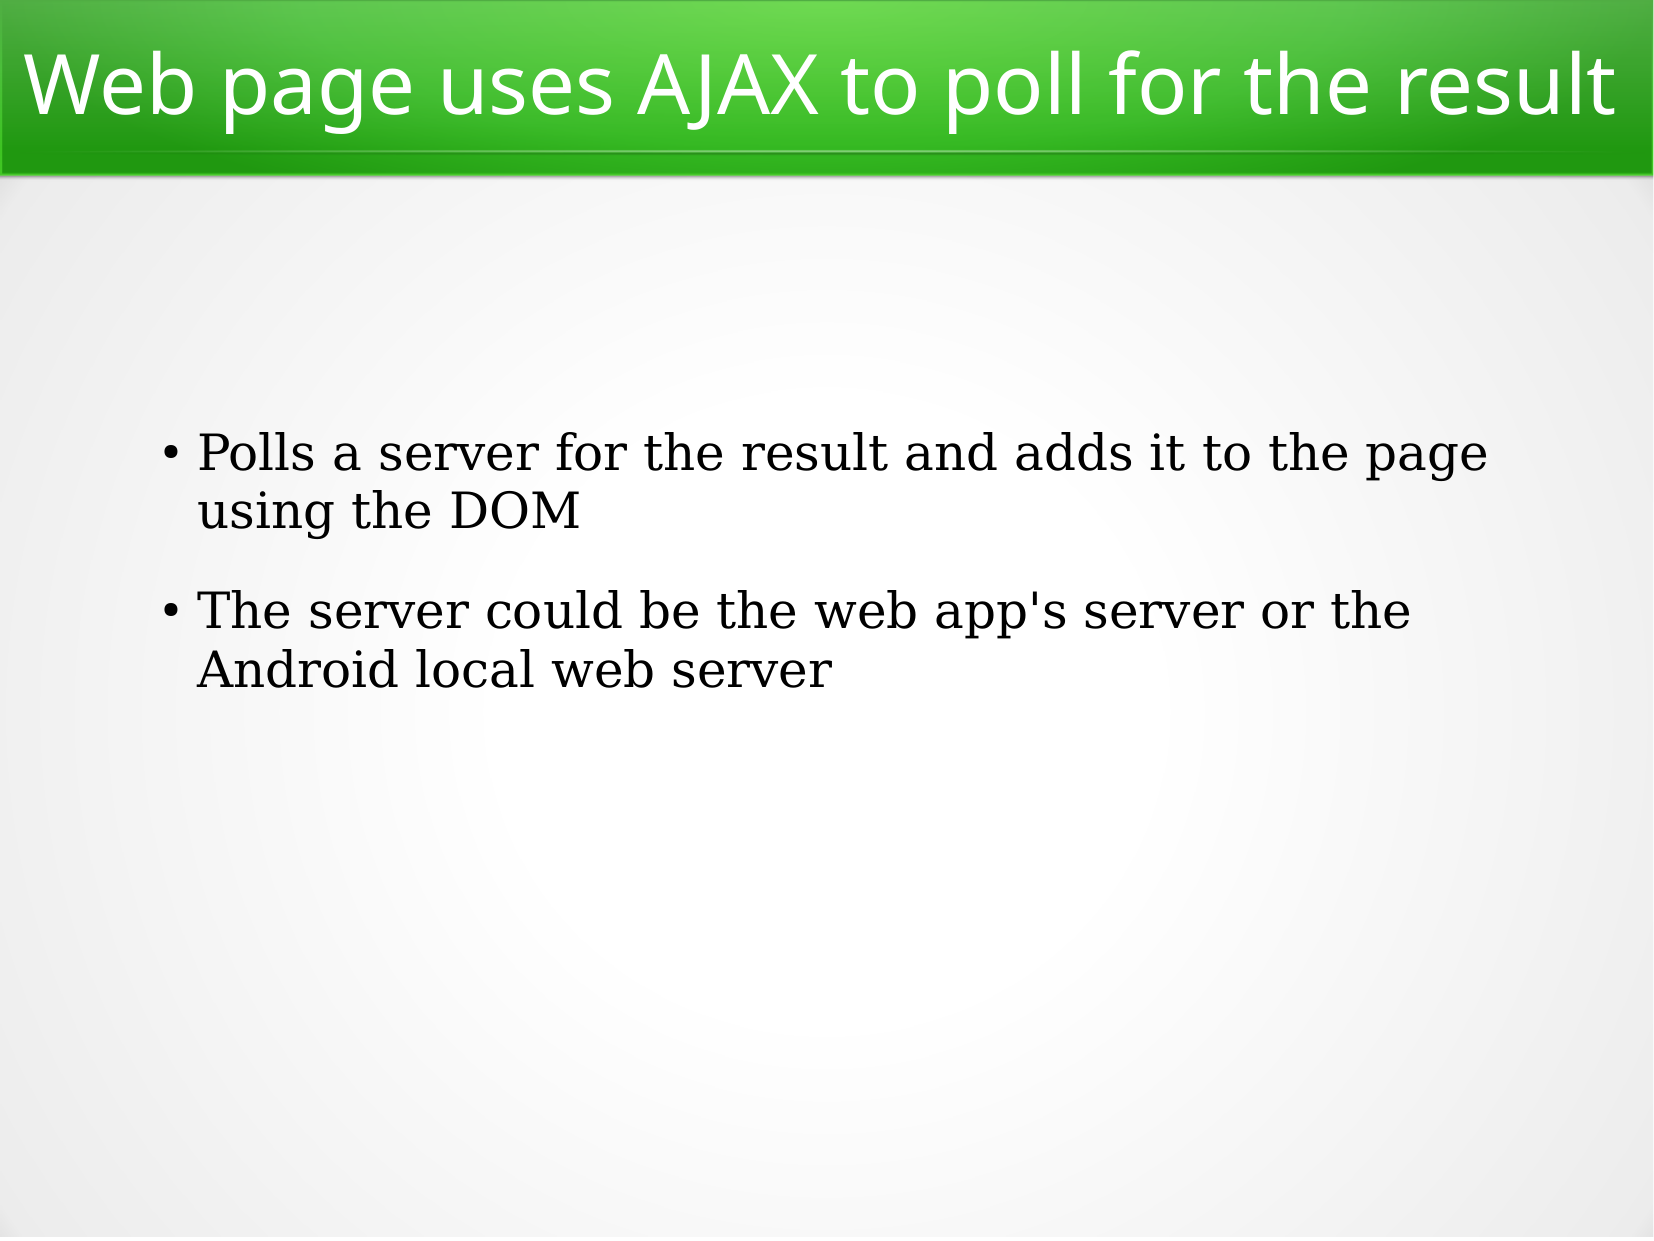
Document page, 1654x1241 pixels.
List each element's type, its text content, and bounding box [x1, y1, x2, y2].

picture [0, 0, 1654, 1237]
text_box Polls a server for the result and adds it to the page using the DOM The server could be the web app's server or the Android local web server [147, 416, 1536, 1017]
title Web page uses AJAX to poll for the result [23, 11, 1619, 154]
